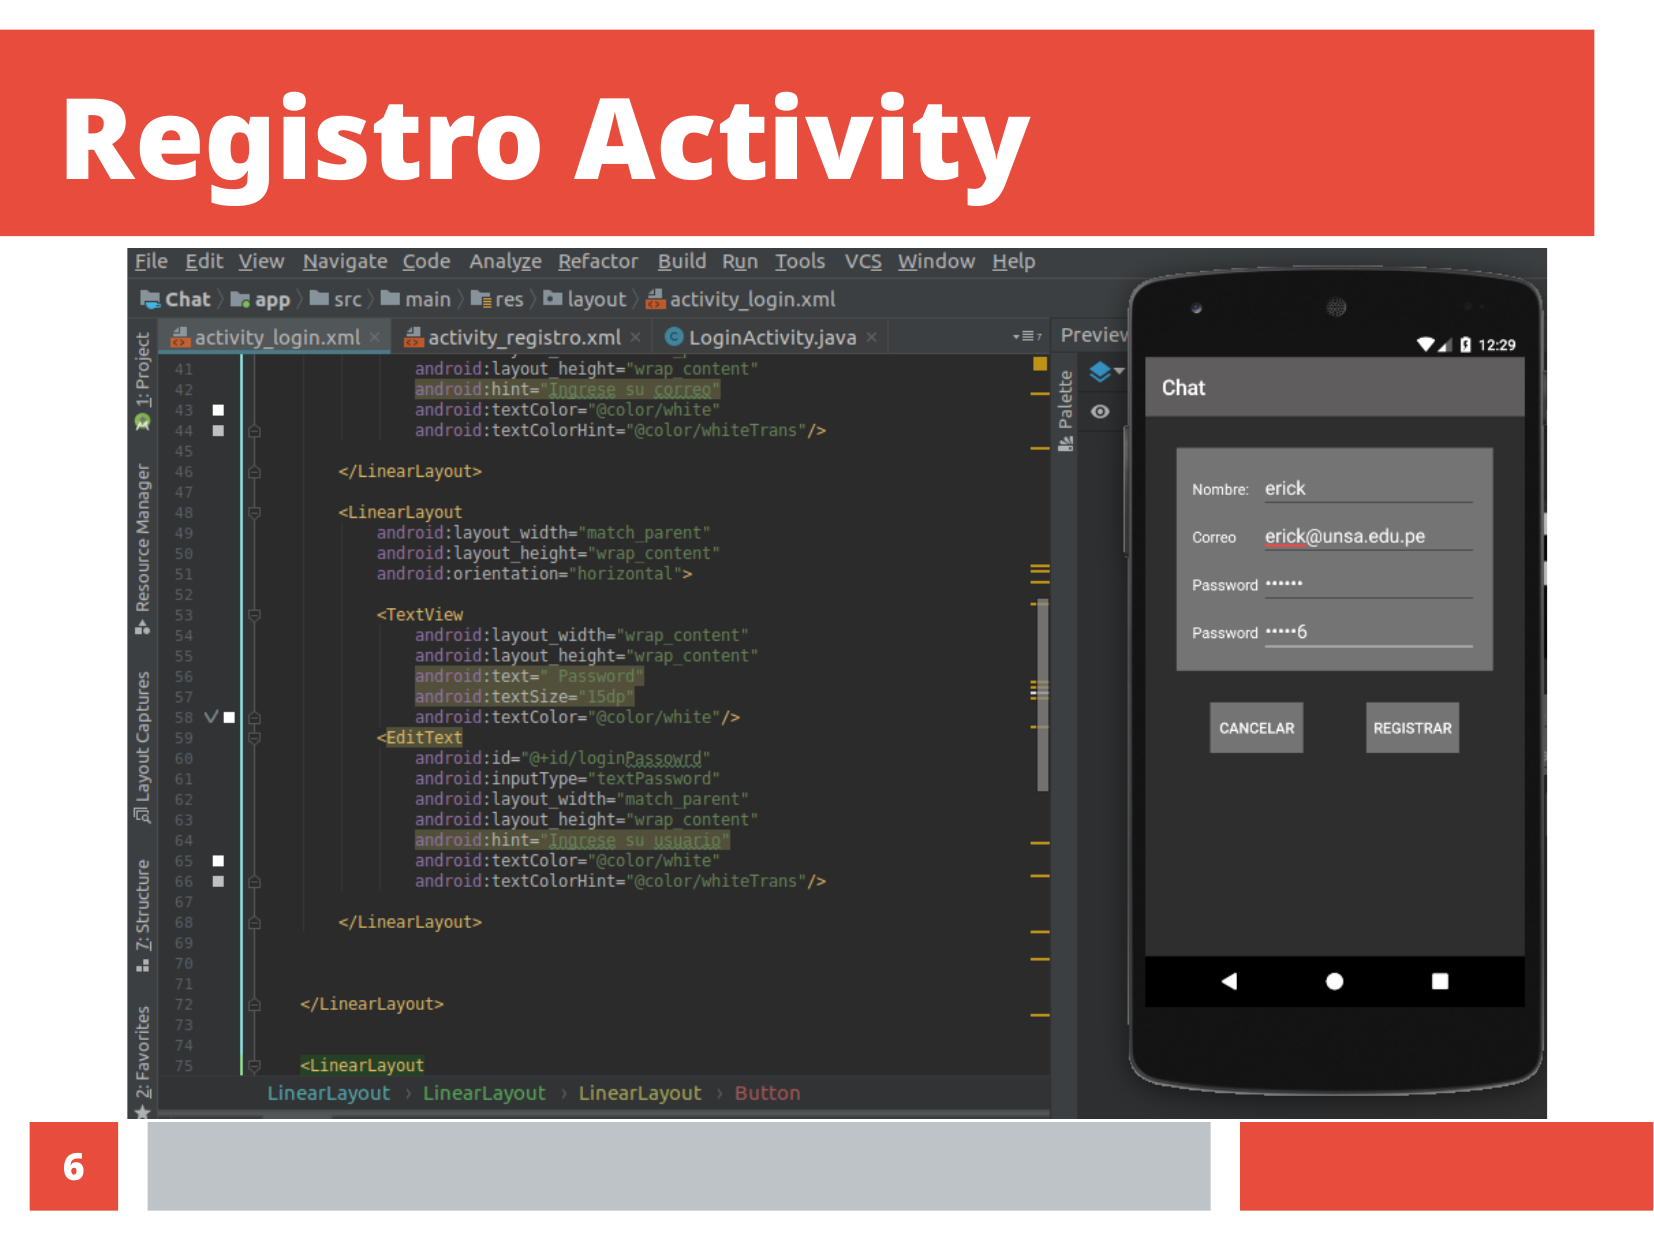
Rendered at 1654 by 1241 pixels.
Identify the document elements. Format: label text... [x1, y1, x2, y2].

title Registro Activity [59, 59, 1595, 207]
picture [127, 248, 1548, 1119]
